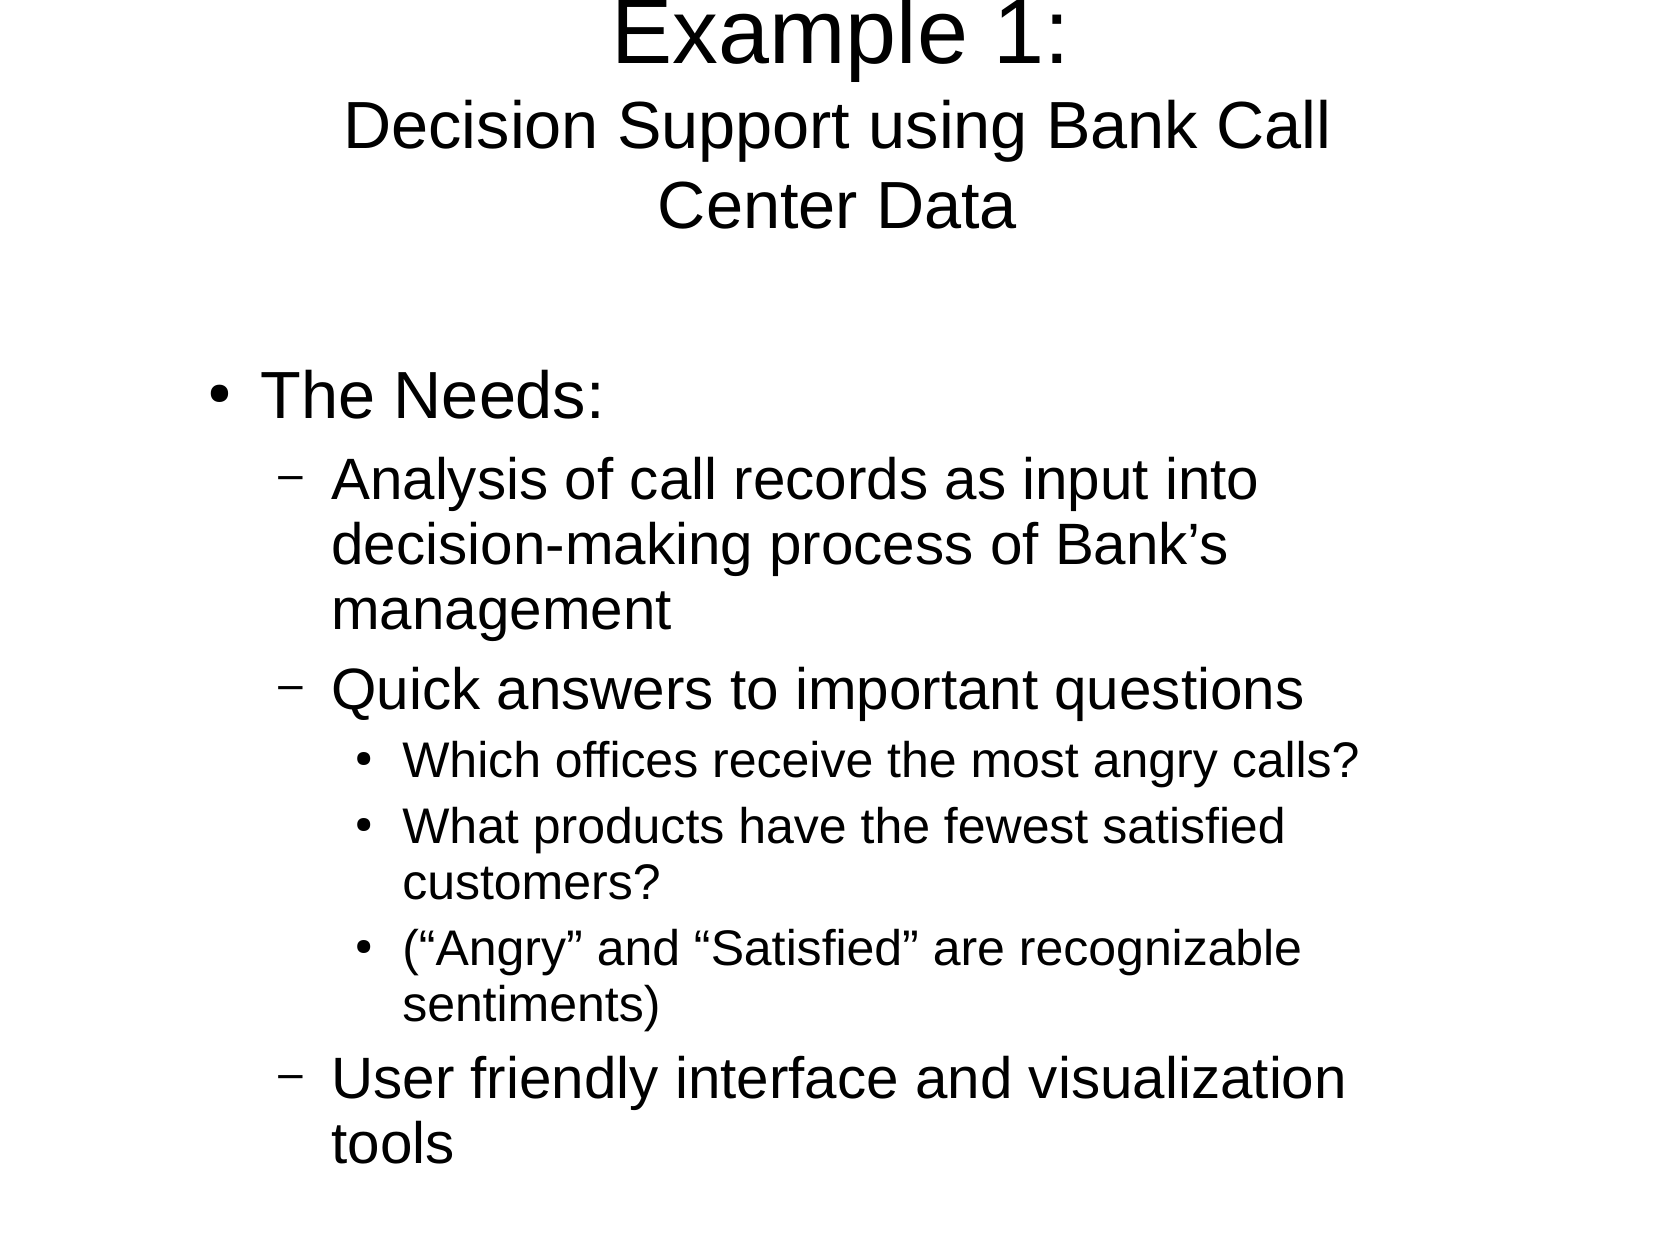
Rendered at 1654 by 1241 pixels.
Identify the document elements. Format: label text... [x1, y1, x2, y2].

title Example 1: Decision Support using Bank Call Center Data [275, 0, 1401, 250]
list The Needs: Analysis of call records as input into decision-making process of Bank’s management Quick answers to important questions Which offices receive the most angry calls? What products have the fewest satisfied customers? (“Angry” and “Satisfied” are recognizable sentiments) User friendly interface and visualization tools [174, 350, 1425, 1241]
